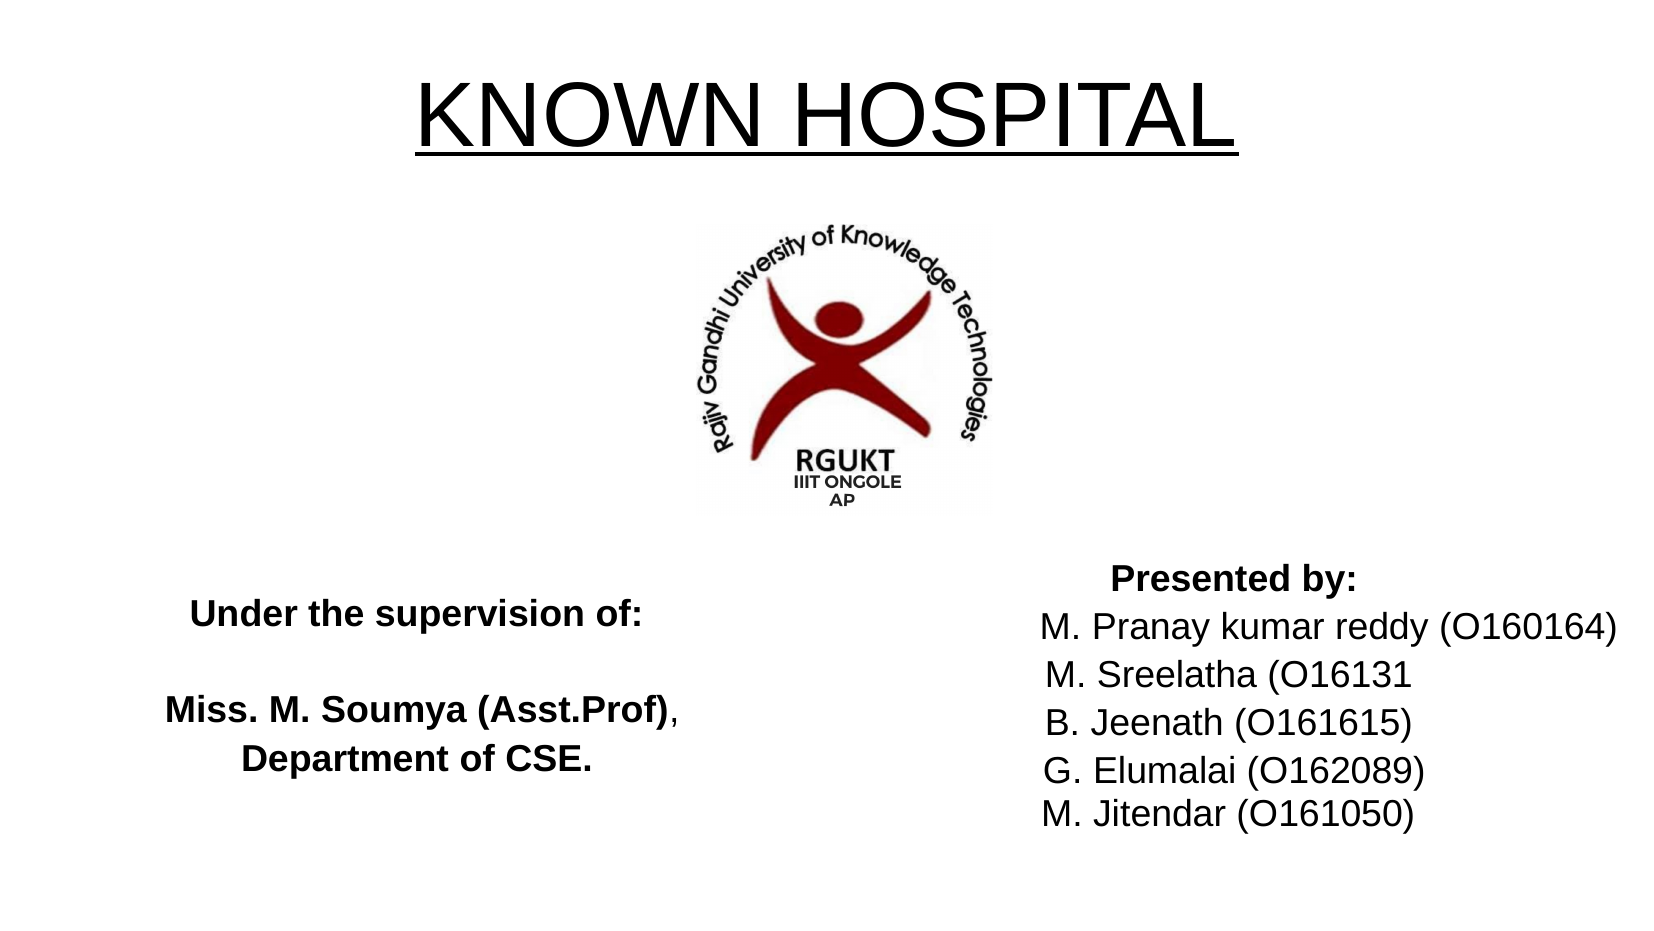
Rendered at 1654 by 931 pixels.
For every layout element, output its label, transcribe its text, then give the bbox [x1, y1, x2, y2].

text_box Presented by: M. Pranay kumar reddy (O160164) M. Sreelatha (O16131 B. Jeenath (O161615) G. Elumalai (O162089) M. Jitendar (O161050) [826, 543, 1642, 842]
title KNOWN HOSPITAL [82, 37, 1571, 193]
picture [696, 224, 993, 516]
text_box Under the supervision of: Miss. M. Soumya (Asst.Prof), Department of CSE. [118, 578, 716, 839]
